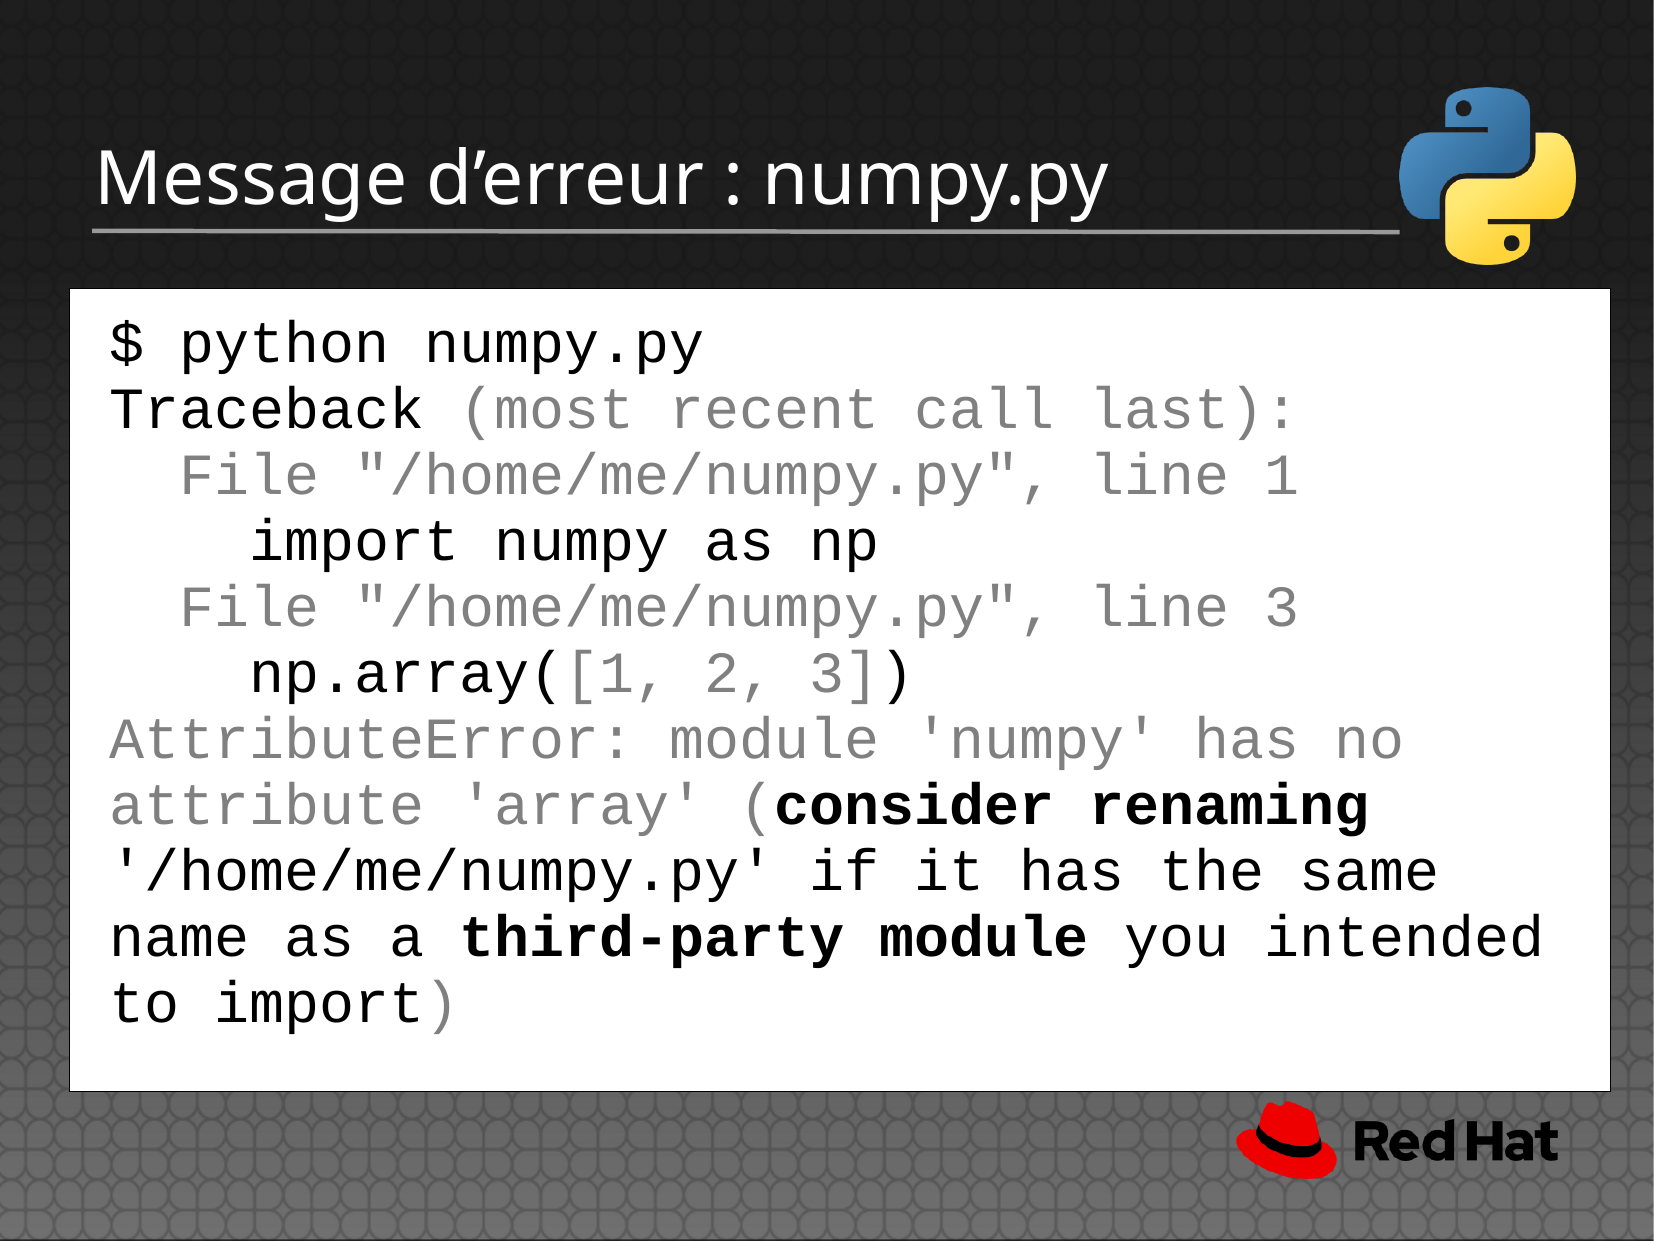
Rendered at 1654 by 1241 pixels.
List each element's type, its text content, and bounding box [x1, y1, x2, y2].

list $ python numpy.py Traceback (most recent call last): File "/home/me/numpy.py", line 1 import numpy as np File "/home/me/numpy.py", line 3 np.array([1, 2, 3]) AttributeError: module 'numpy' has no attribute 'array' (consider renaming '/home/me/numpy.py' if it has the same name as a third-party module you intended to import) [38, 314, 1585, 1054]
text_box [69, 288, 1611, 1092]
picture [0, 0, 1654, 1241]
title Message d’erreur : numpy.py [94, 100, 1426, 251]
